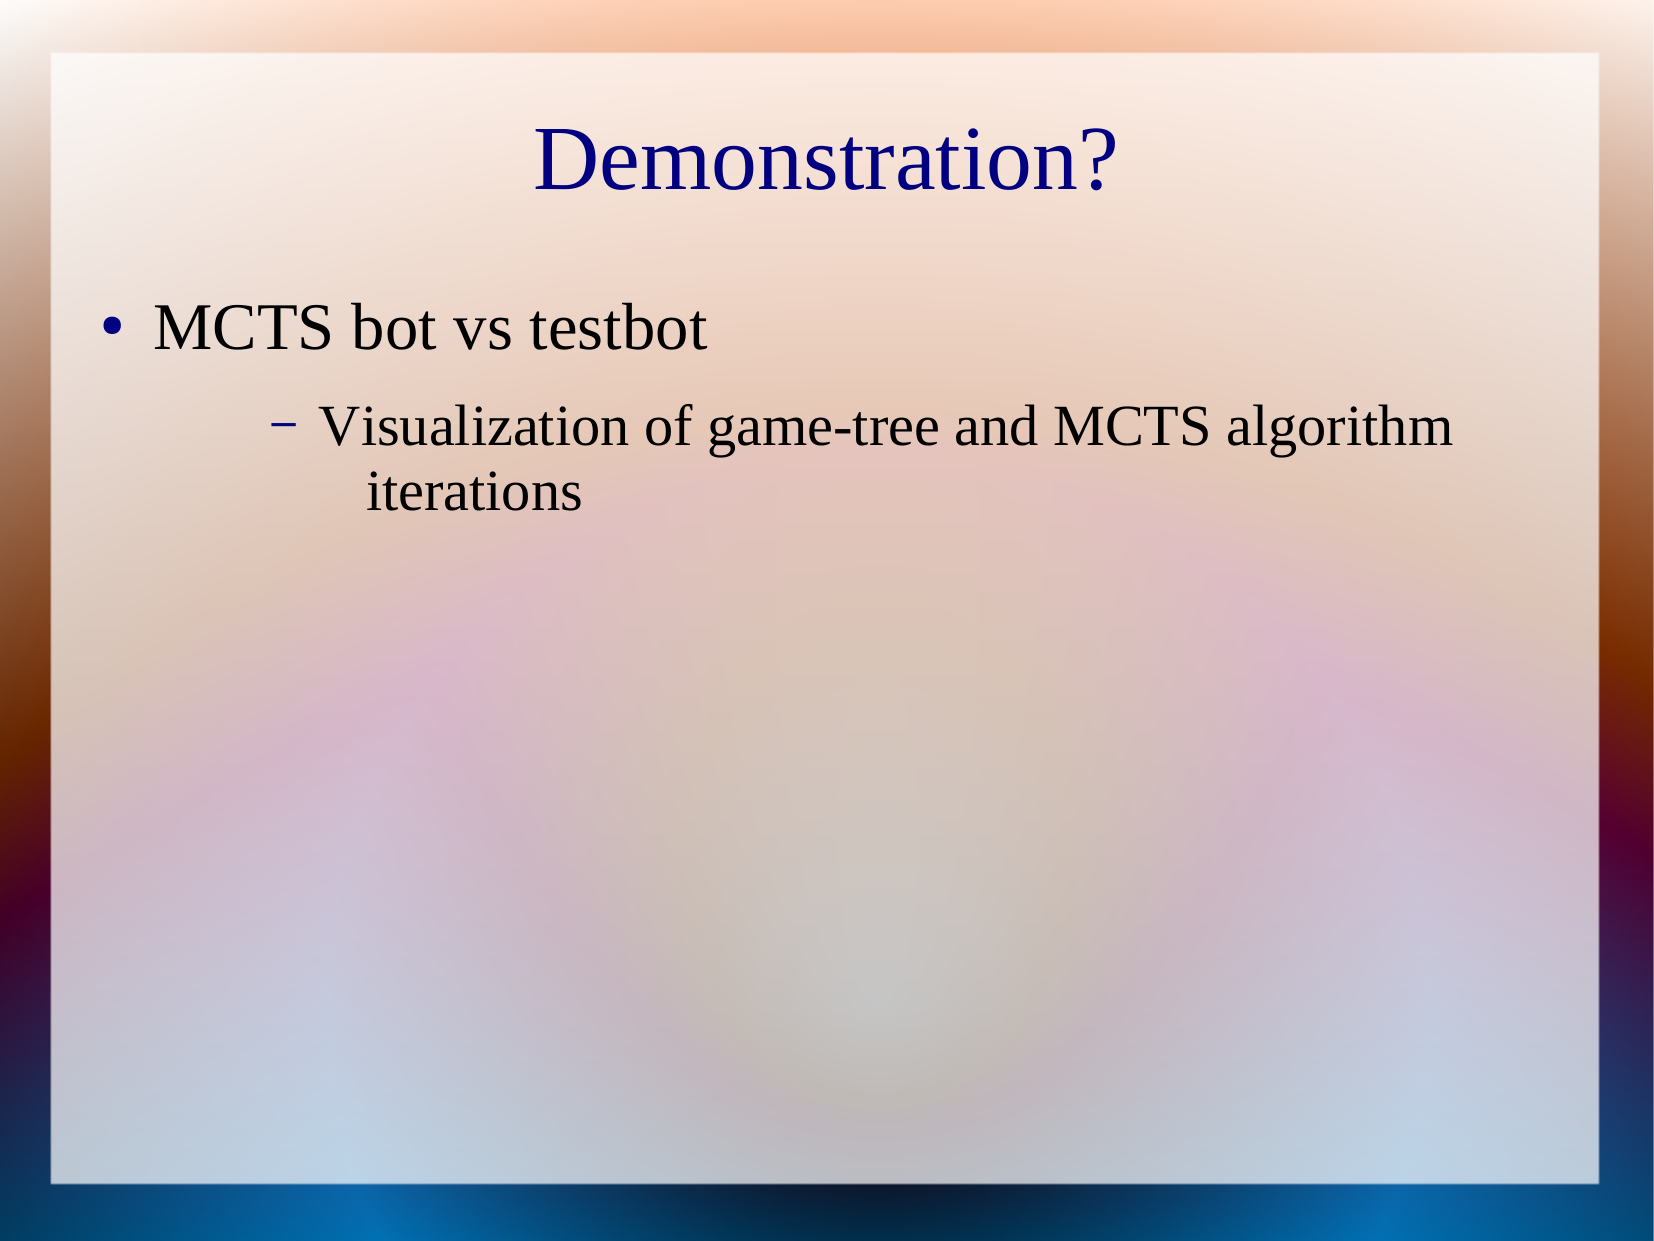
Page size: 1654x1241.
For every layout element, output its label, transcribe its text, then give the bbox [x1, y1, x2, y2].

list MCTS bot vs testbot Visualization of game-tree and MCTS algorithm iterations [82, 290, 1571, 1034]
title Demonstration? [82, 55, 1571, 263]
picture [0, 0, 1654, 1241]
